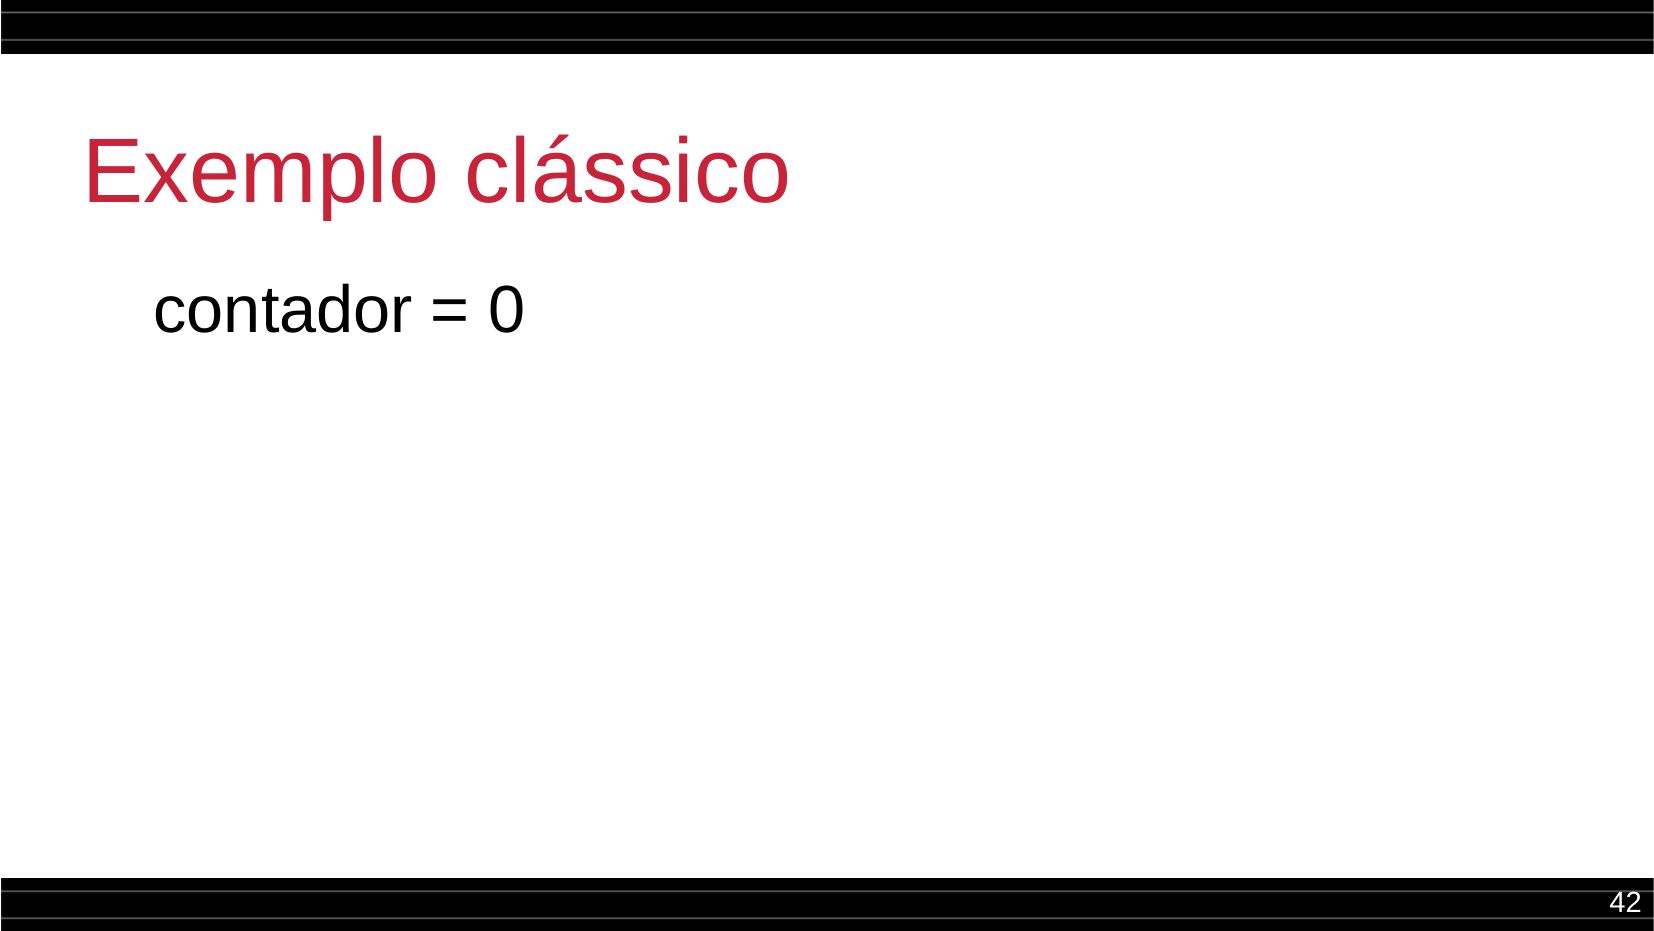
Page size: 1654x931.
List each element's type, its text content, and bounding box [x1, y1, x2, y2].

picture [1, 878, 1654, 931]
list contador = 0 [82, 271, 1571, 758]
picture [1, 0, 1654, 54]
title Exemplo clássico [82, 92, 1571, 249]
